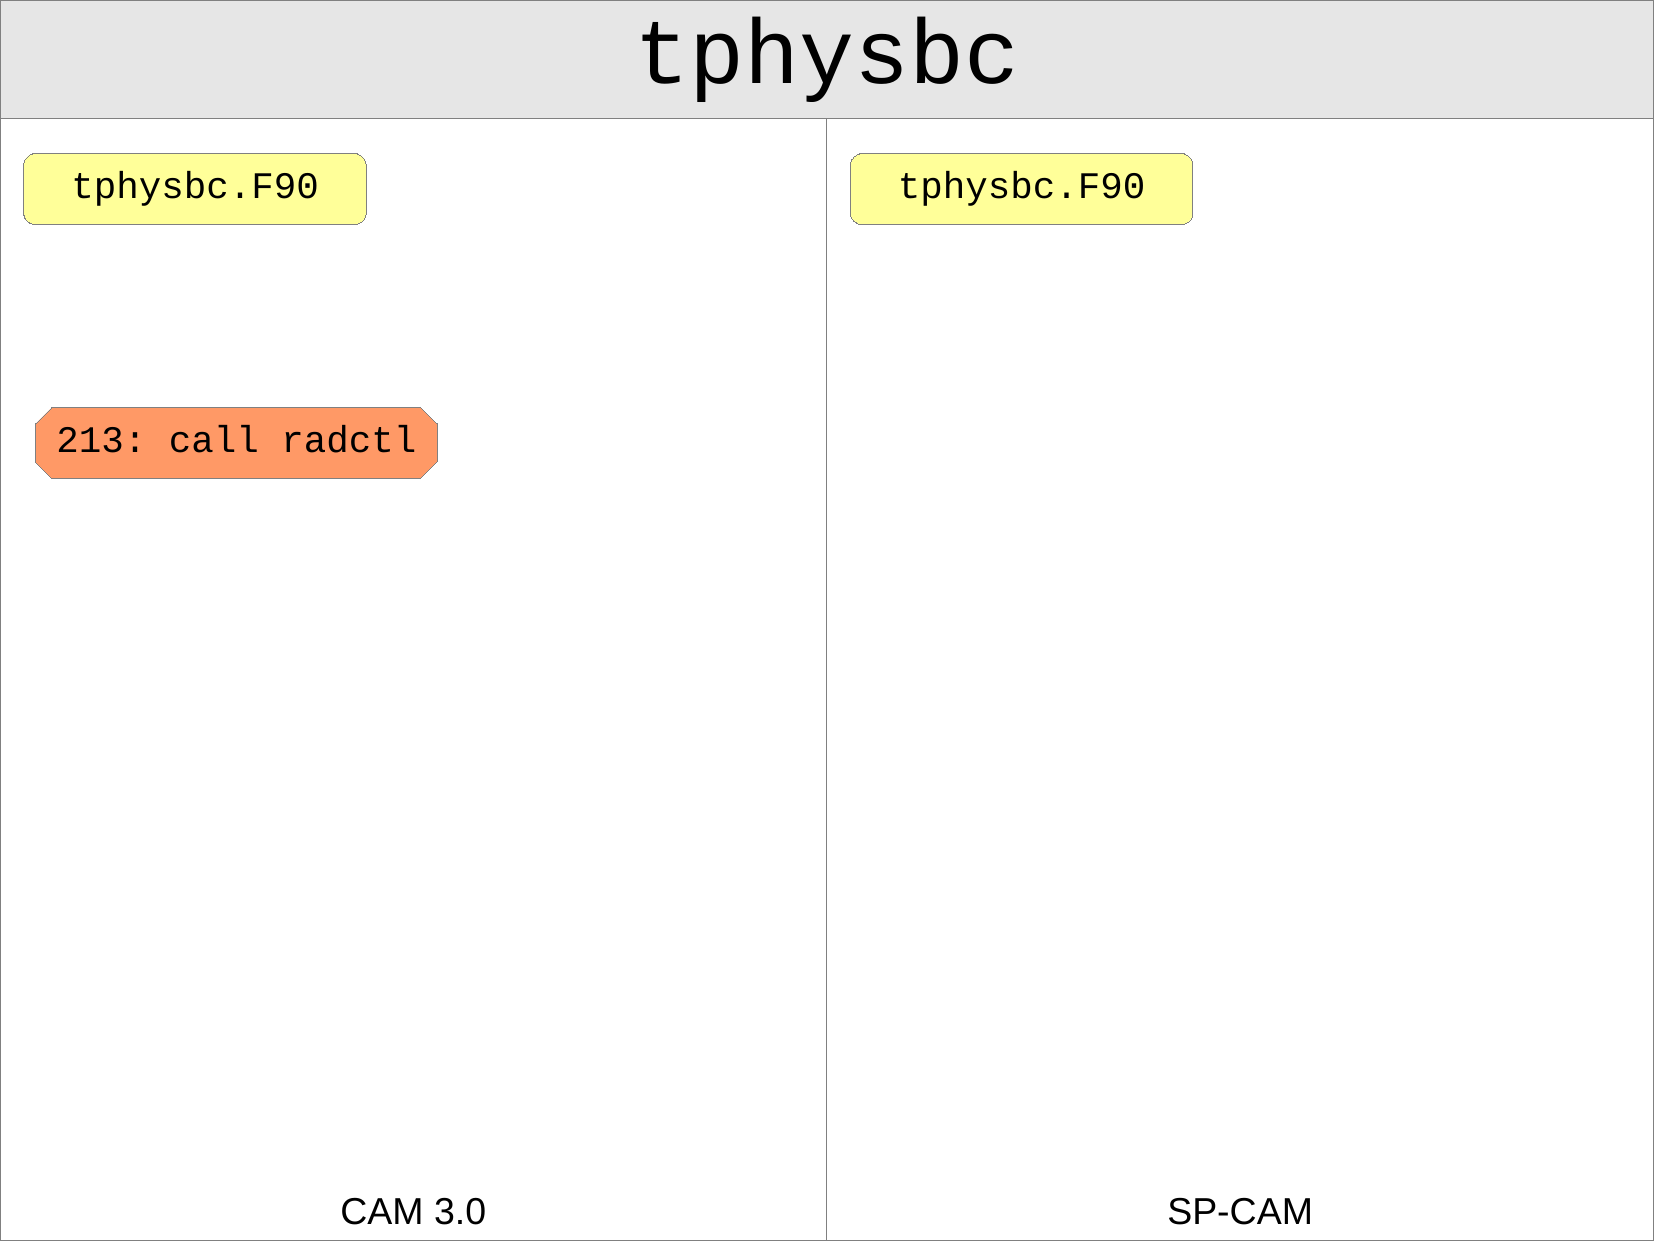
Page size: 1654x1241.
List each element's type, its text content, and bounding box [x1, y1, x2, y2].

text_box CAM 3.0 [325, 1183, 502, 1241]
text_box 213: call radctl [35, 407, 438, 479]
text_box tphysbc.F90 [23, 153, 367, 225]
text_box [0, 118, 1654, 1241]
text_box tphysbc [0, 0, 1654, 118]
text_box tphysbc.F90 [850, 153, 1193, 225]
text_box SP-CAM [1152, 1183, 1328, 1241]
